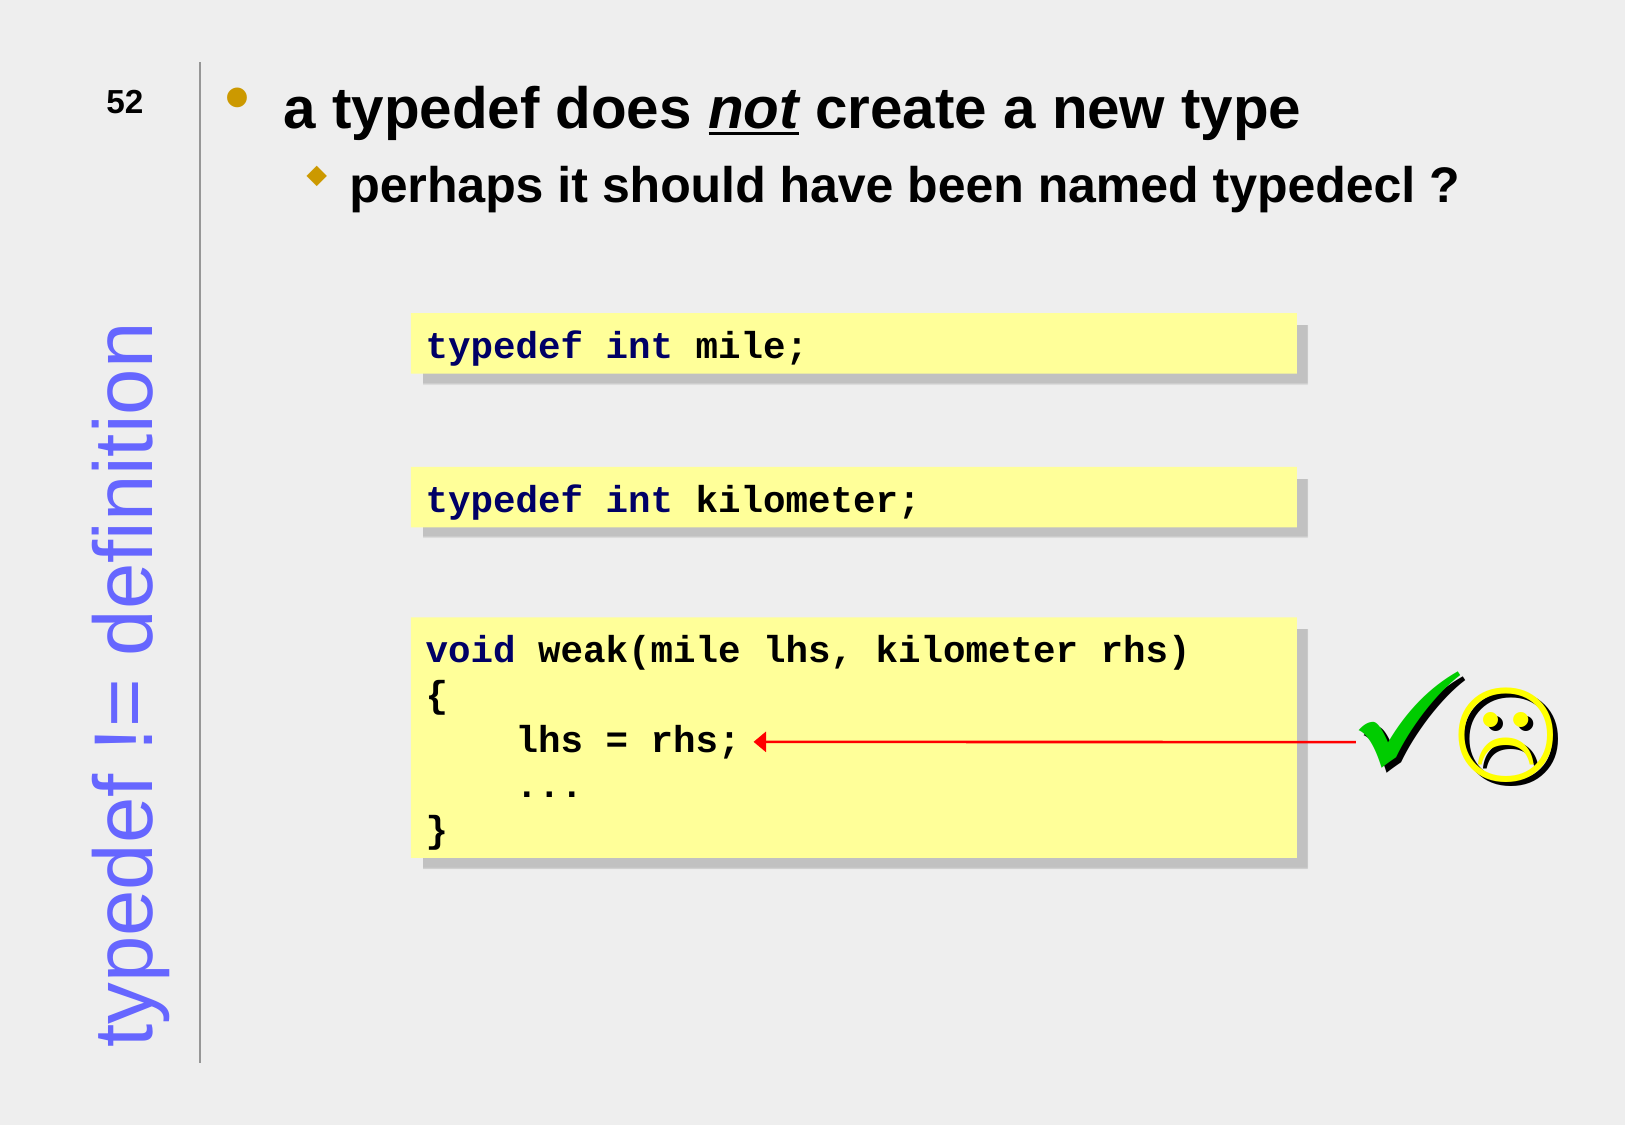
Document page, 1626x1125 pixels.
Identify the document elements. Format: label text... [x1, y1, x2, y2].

text_box typedef int kilometer; [410, 466, 1297, 528]
text_box typedef int mile; [410, 313, 1297, 374]
list a typedef does not create a new type perhaps it should have been named typedecl ? [212, 62, 1550, 1063]
text_box void weak(mile lhs, kilometer rhs) { lhs = rhs; ... } [410, 617, 1297, 858]
text_box  [1438, 647, 1626, 813]
title typedef != definition [50, 187, 188, 1063]
text_box  [1332, 629, 1522, 825]
